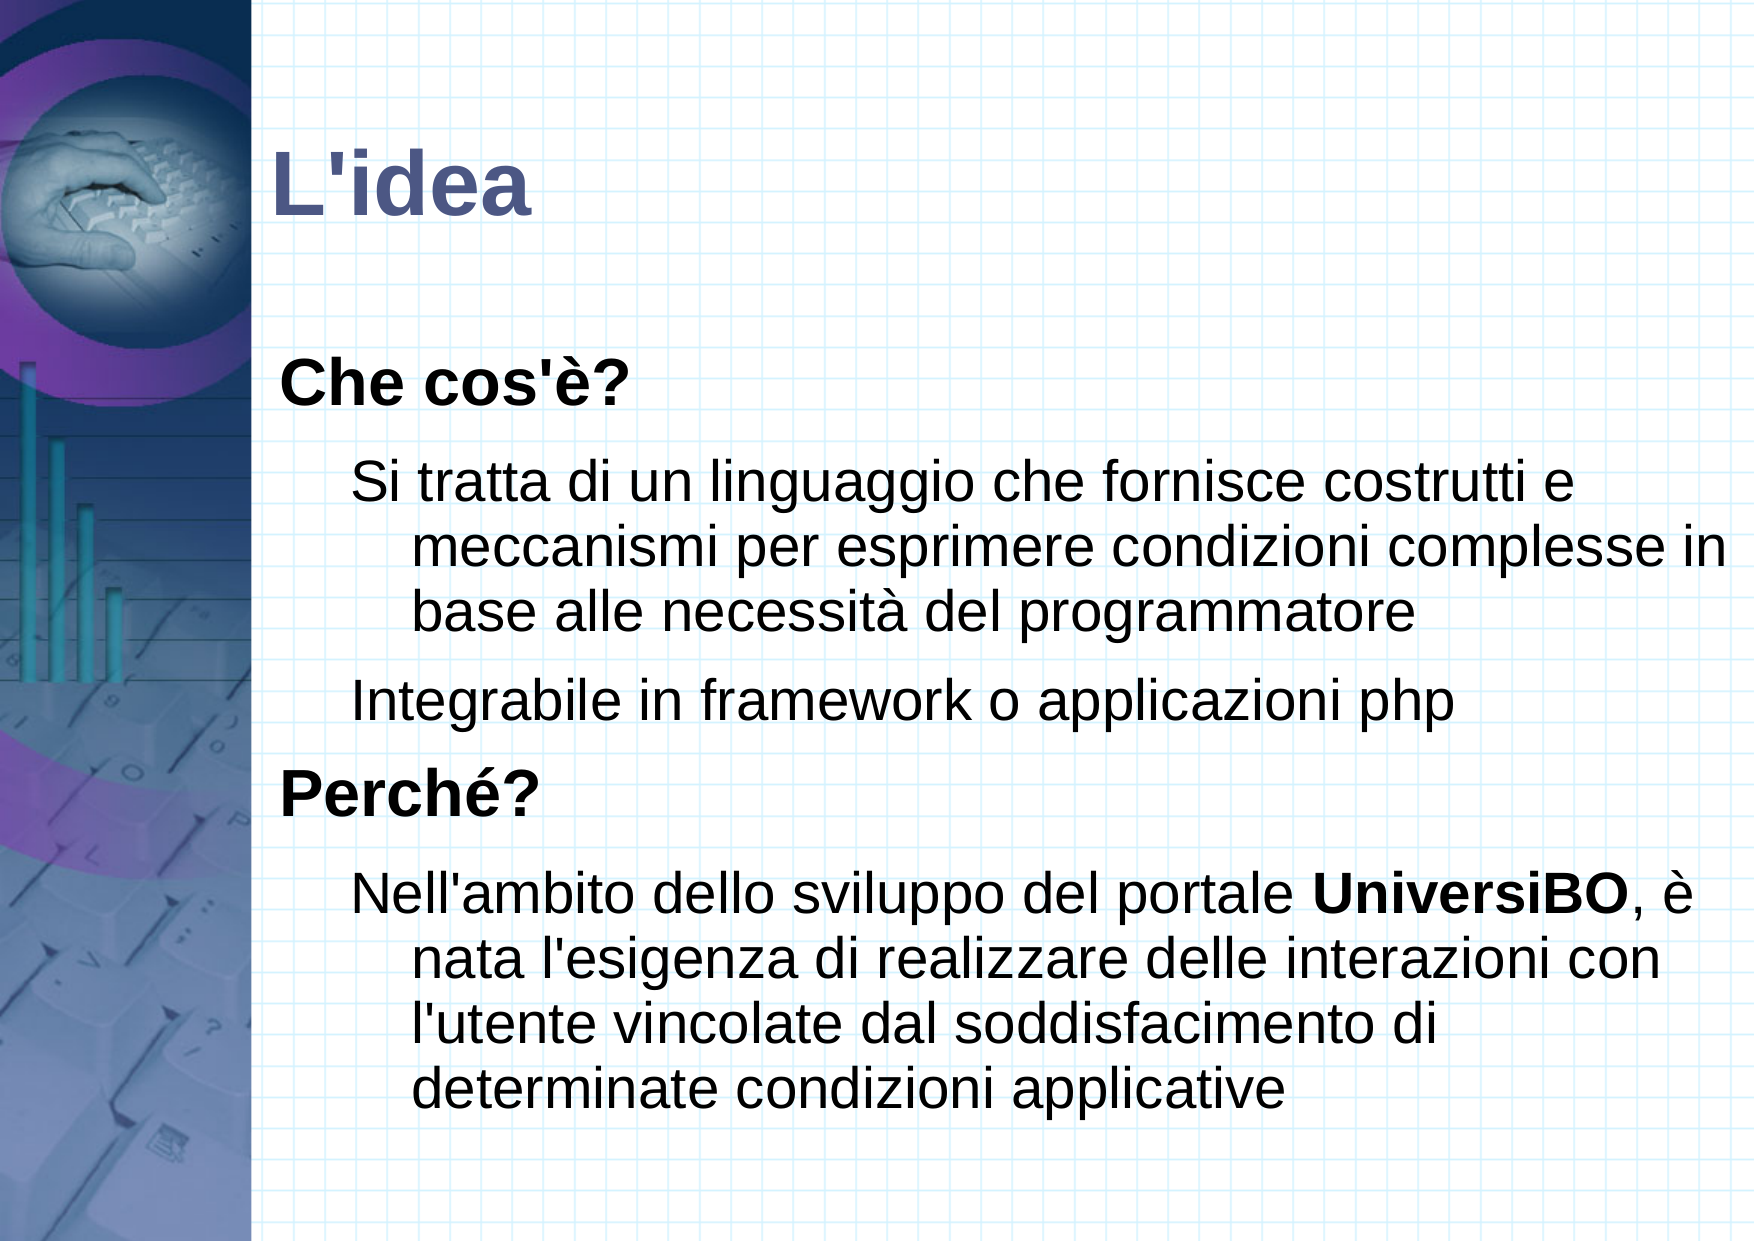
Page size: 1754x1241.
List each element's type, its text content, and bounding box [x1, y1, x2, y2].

title L'idea [270, 131, 1740, 235]
picture [0, 0, 1754, 1241]
list Che cos'è? Si tratta di un linguaggio che fornisce costrutti e meccanismi per esprimere condizioni complesse in base alle necessità del programmatore Integrabile in framework o applicazioni php Perché? Nell'ambito dello sviluppo del portale UniversiBO, è nata l'esigenza di realizzare delle interazioni con l'utente vincolate dal soddisfacimento di determinate condizioni applicative [270, 344, 1740, 1127]
